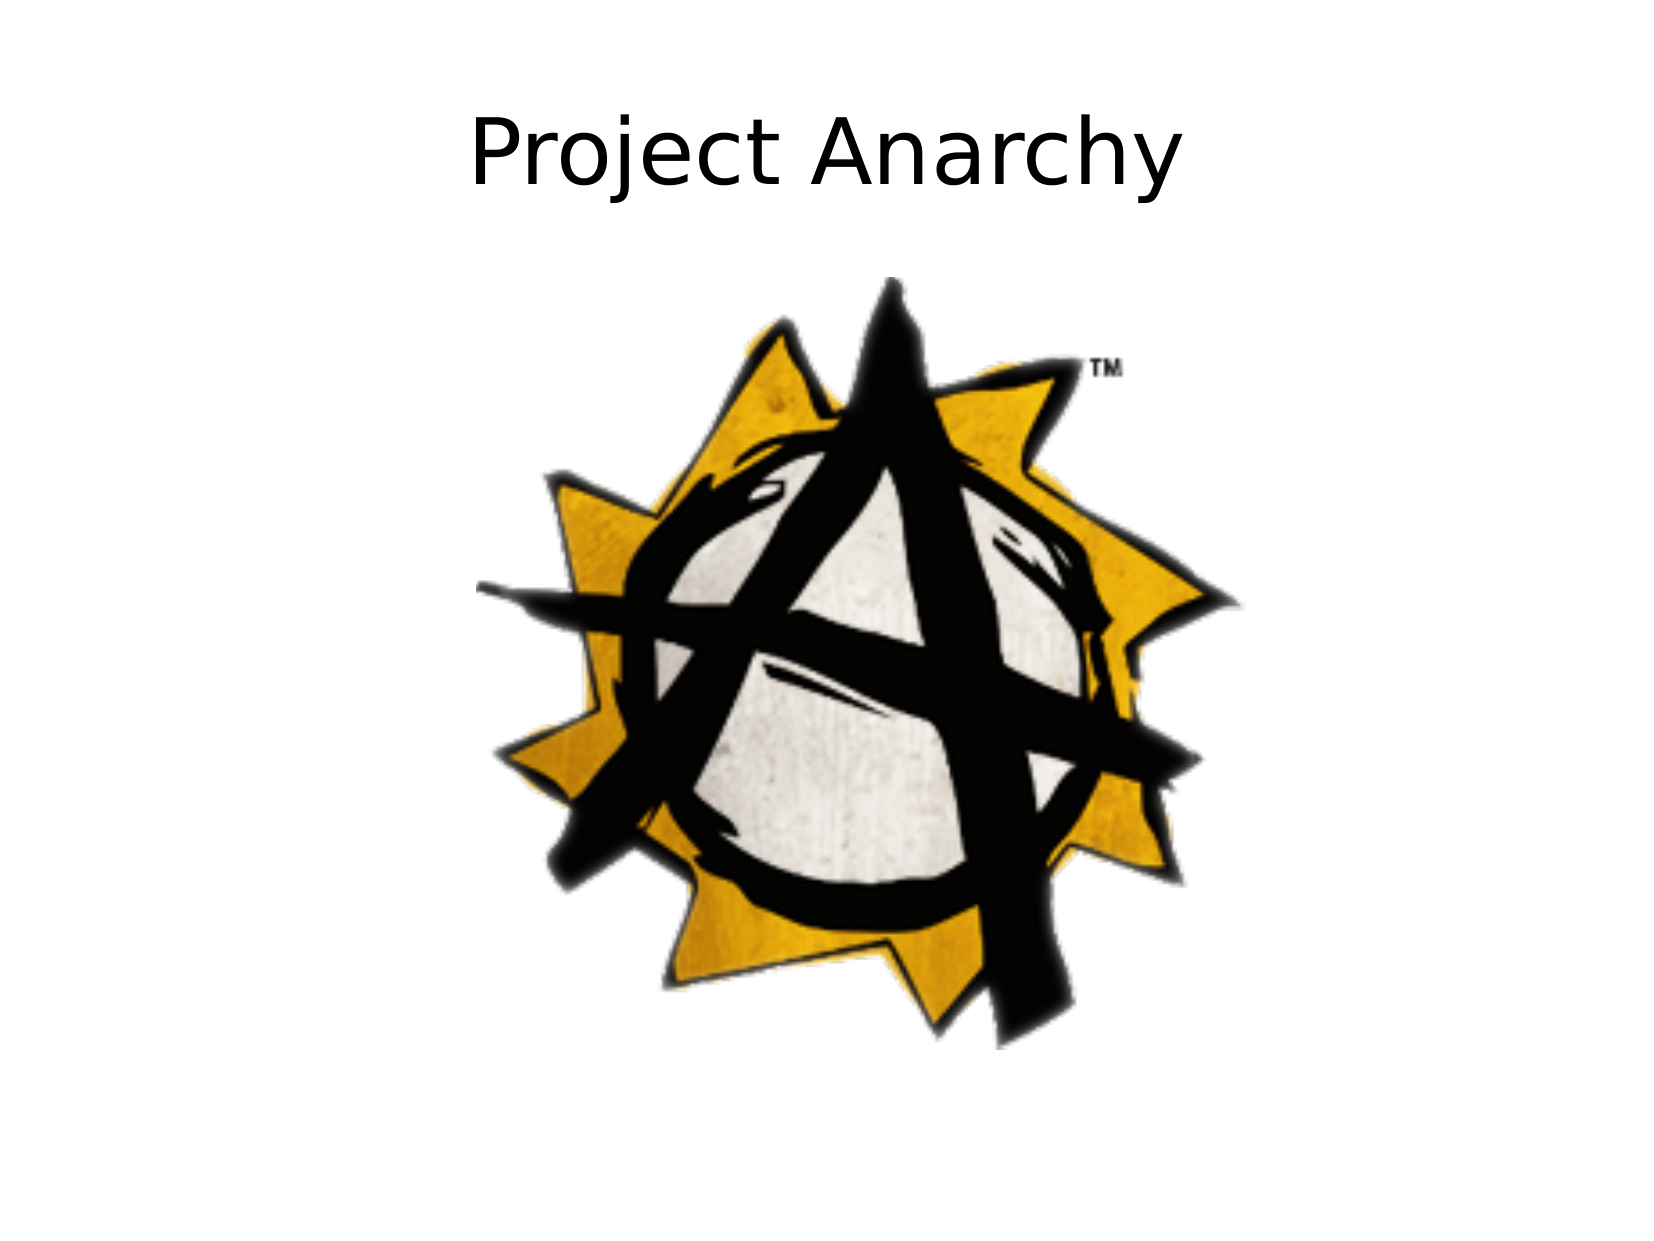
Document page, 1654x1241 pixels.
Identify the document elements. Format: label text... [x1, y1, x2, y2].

picture [476, 277, 1246, 1051]
title Project Anarchy [82, 49, 1571, 257]
